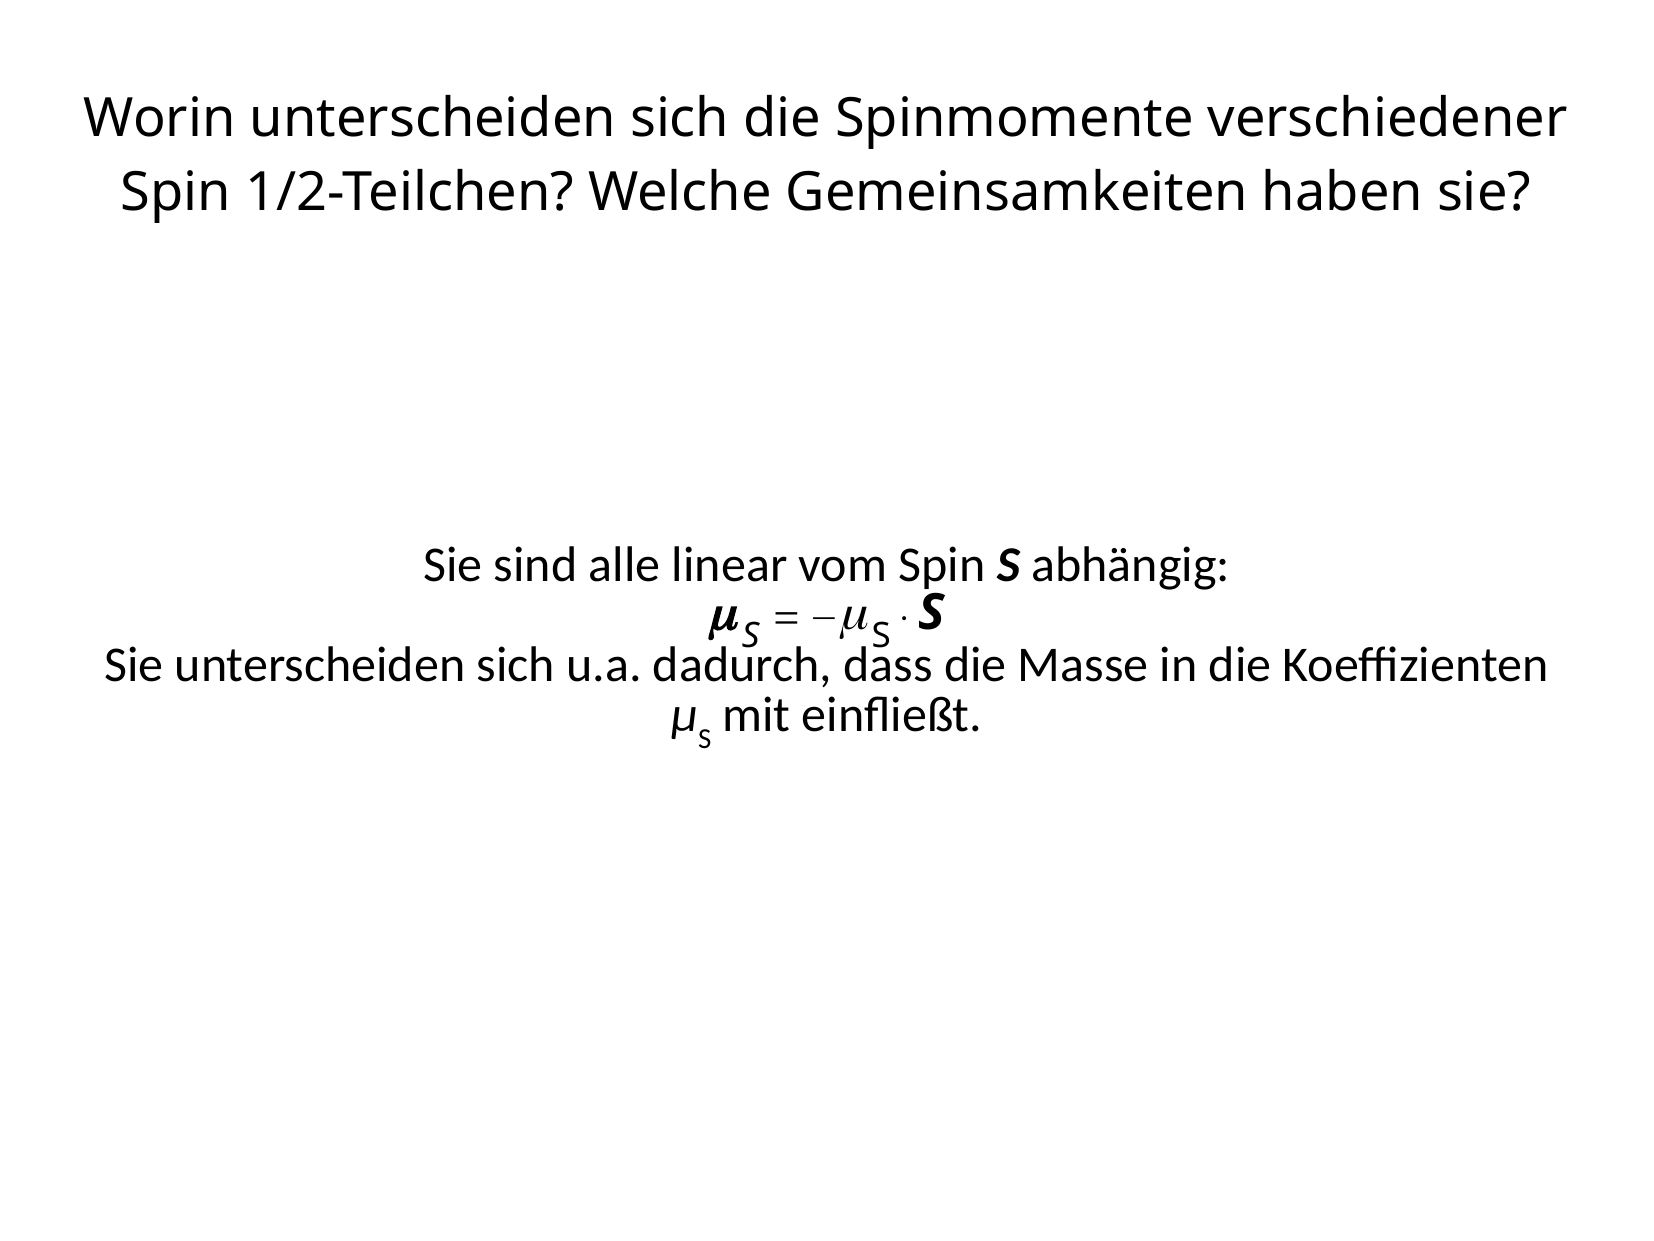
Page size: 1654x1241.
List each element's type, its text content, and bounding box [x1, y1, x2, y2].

chart [699, 582, 954, 658]
title Worin unterscheiden sich die Spinmomente verschiedener Spin 1/2-Teilchen? Welche Gemeinsamkeiten haben sie? [82, 49, 1571, 257]
subtitle Sie sind alle linear vom Spin S abhängig: Sie unterscheiden sich u.a. dadurch, dass die Masse in die Koeffizienten μS mit einfließt. [82, 290, 1571, 1010]
